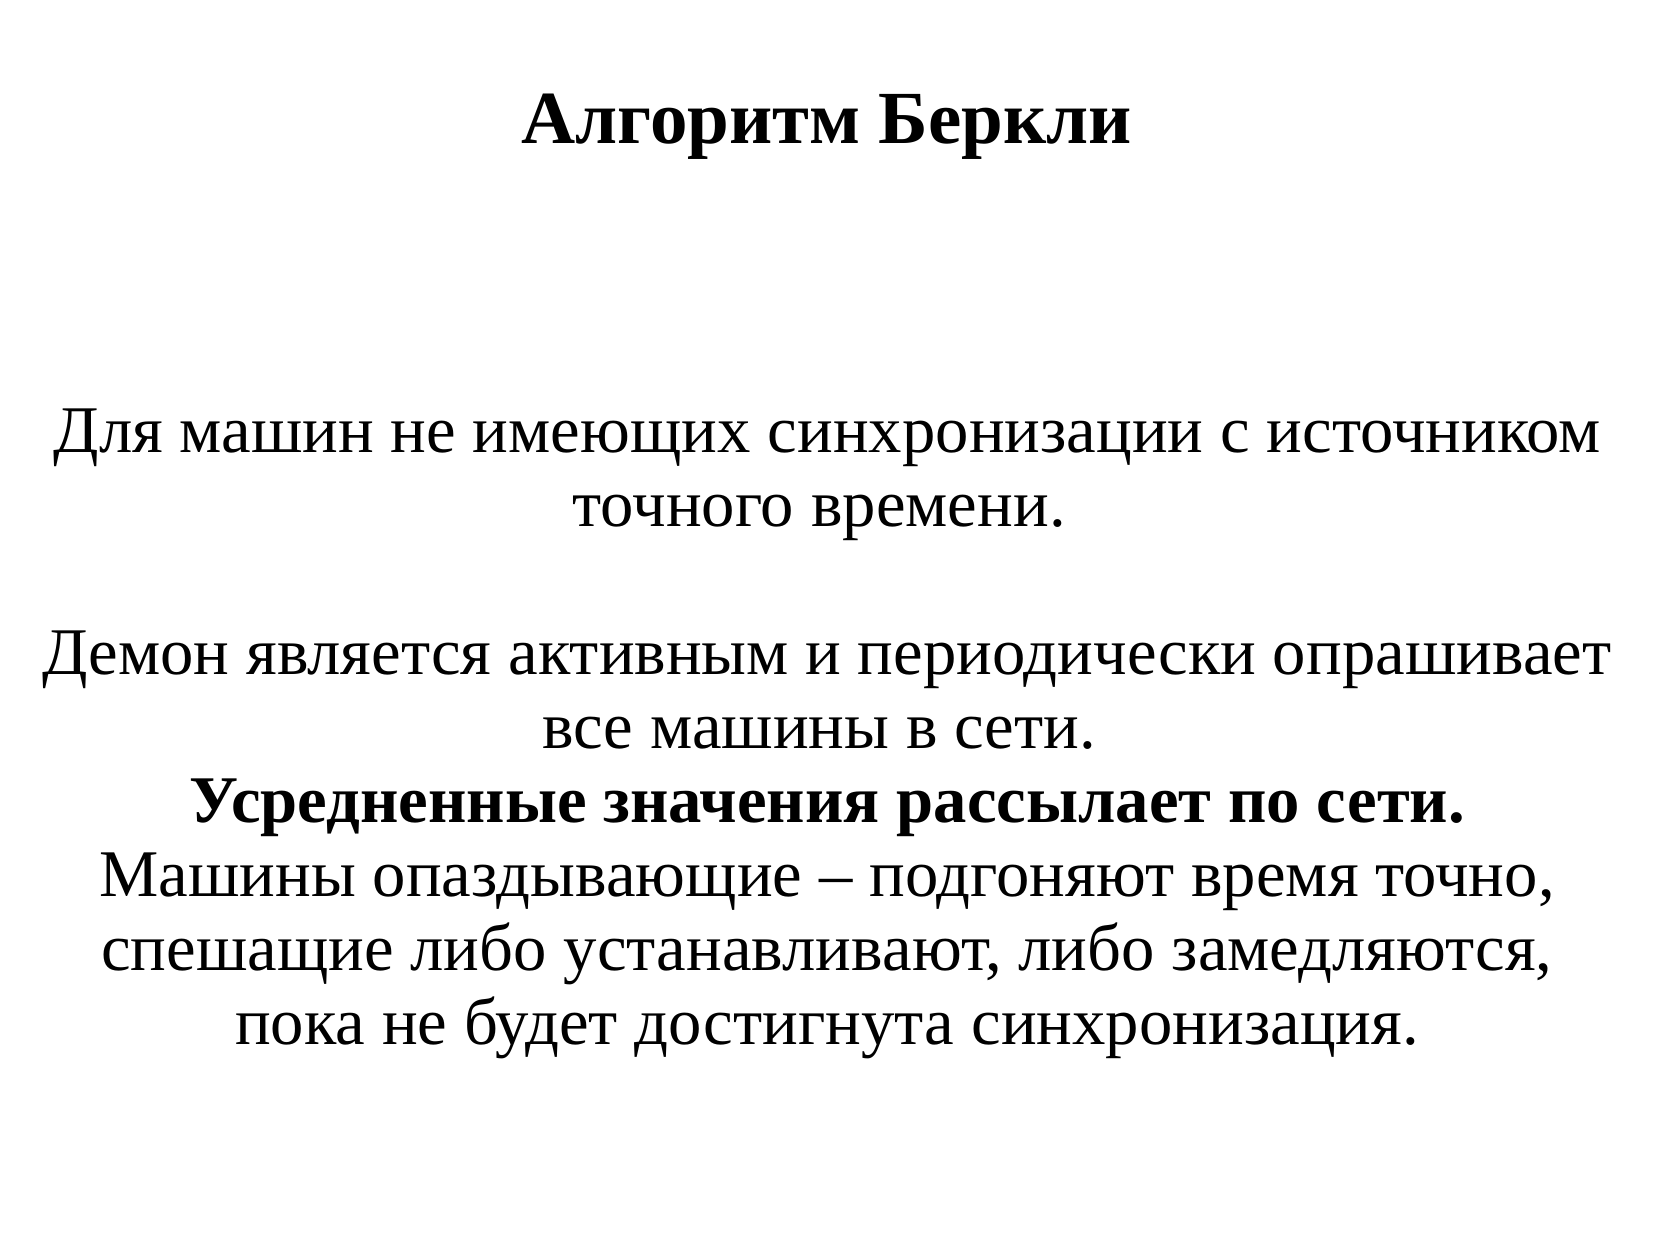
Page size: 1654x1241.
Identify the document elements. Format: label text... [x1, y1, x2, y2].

title Алгоритм Беркли [30, 27, 1624, 210]
subtitle Для машин не имеющих синхронизации с источником точного времени. Демон является активным и периодически опрашивает все машины в сети. Усредненные значения рассылает по сети. Машины опаздывающие – подгоняют время точно, спешащие либо устанавливают, либо замедляются, пока не будет достигнута синхронизация. [30, 236, 1626, 1215]
